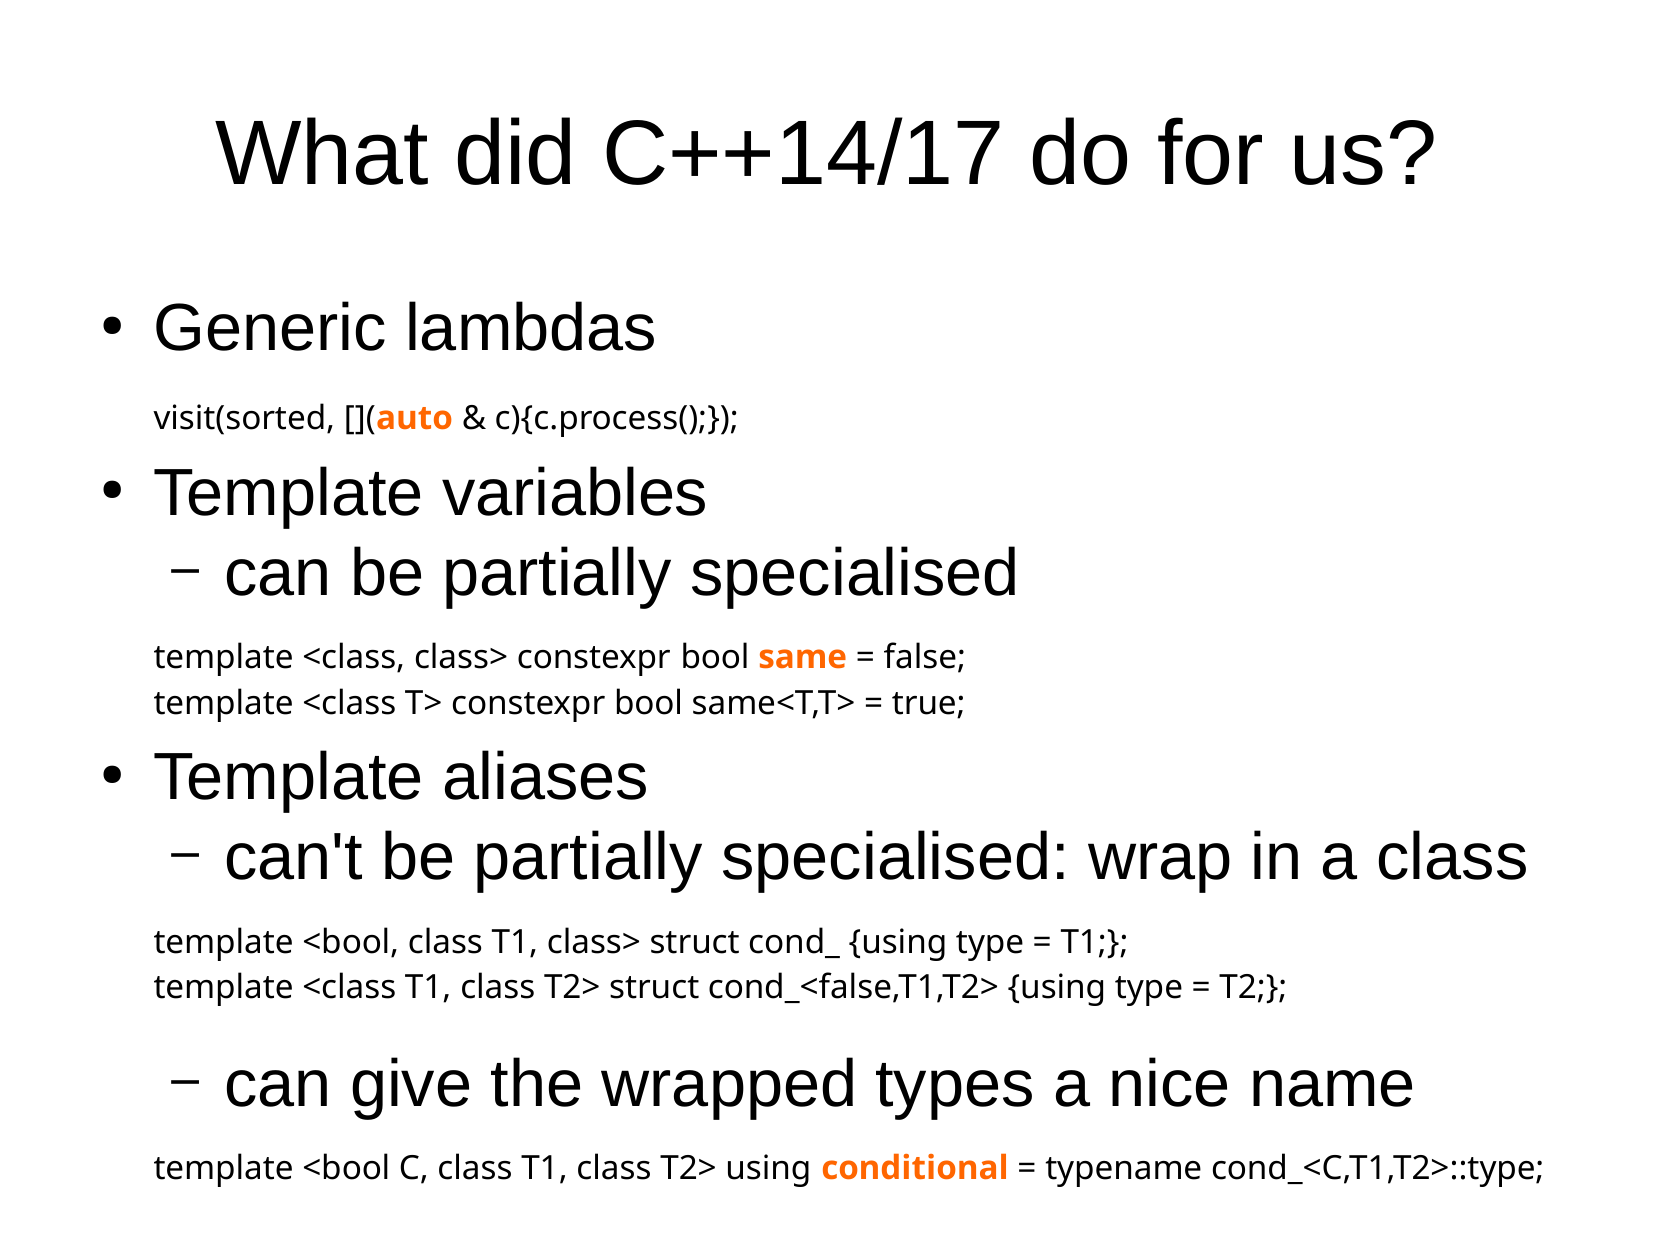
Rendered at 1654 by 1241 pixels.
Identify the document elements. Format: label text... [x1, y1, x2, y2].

list Generic lambdas visit(sorted, [](auto & c){c.process();}); Template variables can be partially specialised template <class, class> constexpr bool same = false; template <class T> constexpr bool same<T,T> = true; Template aliases can't be partially specialised: wrap in a class template <bool, class T1, class> struct cond_ {using type = T1;}; template <class T1, class T2> struct cond_<false,T1,T2> {using type = T2;}; can give the wrapped types a nice name template <bool C, class T1, class T2> using conditional = typename cond_<C,T1,T2>::type; [82, 290, 1571, 1194]
title What did C++14/17 do for us? [82, 49, 1571, 257]
